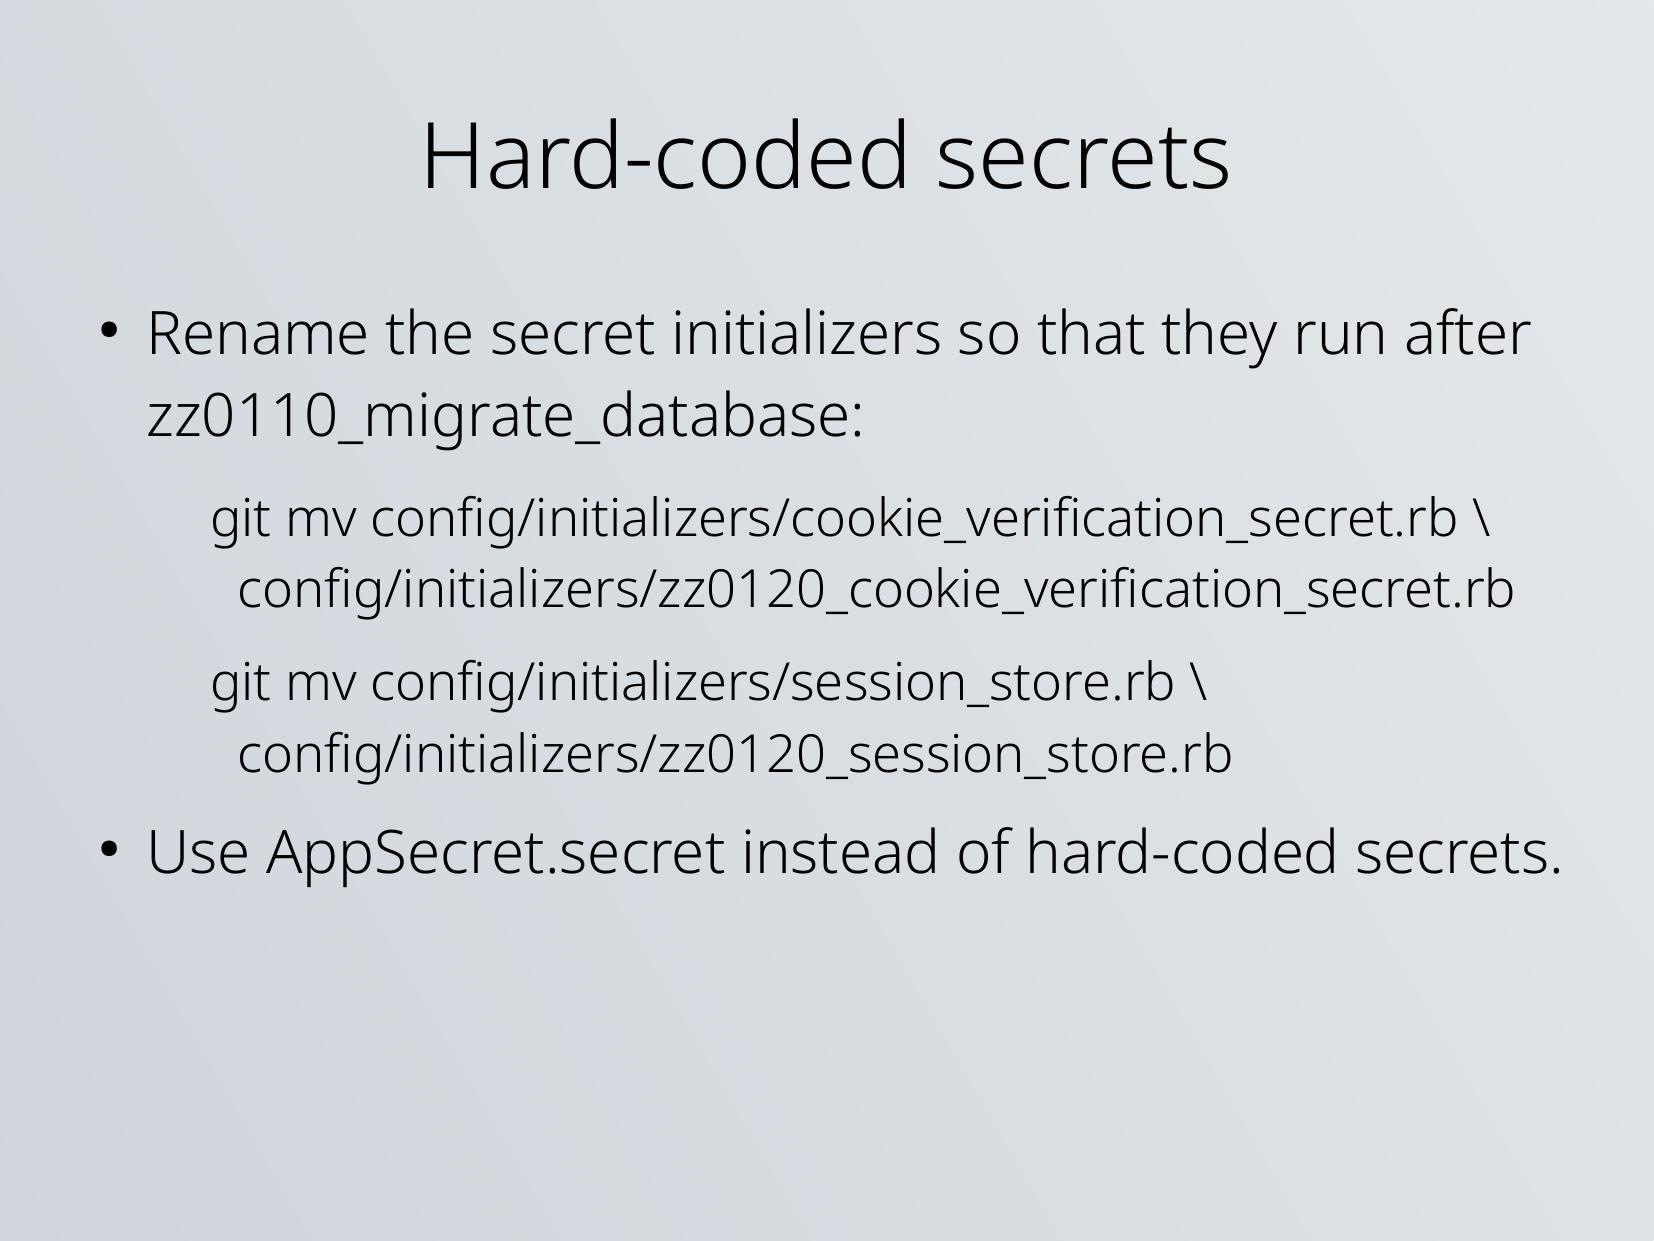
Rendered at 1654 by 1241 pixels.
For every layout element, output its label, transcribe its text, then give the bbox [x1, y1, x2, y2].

title Hard-coded secrets [82, 56, 1571, 250]
list Rename the secret initializers so that they run after zz0110_migrate_database: git mv config/initializers/cookie_verification_secret.rb \ config/initializers/zz0120_cookie_verification_secret.rb git mv config/initializers/session_store.rb \ config/initializers/zz0120_session_store.rb Use AppSecret.secret instead of hard-coded secrets. [82, 290, 1571, 1109]
